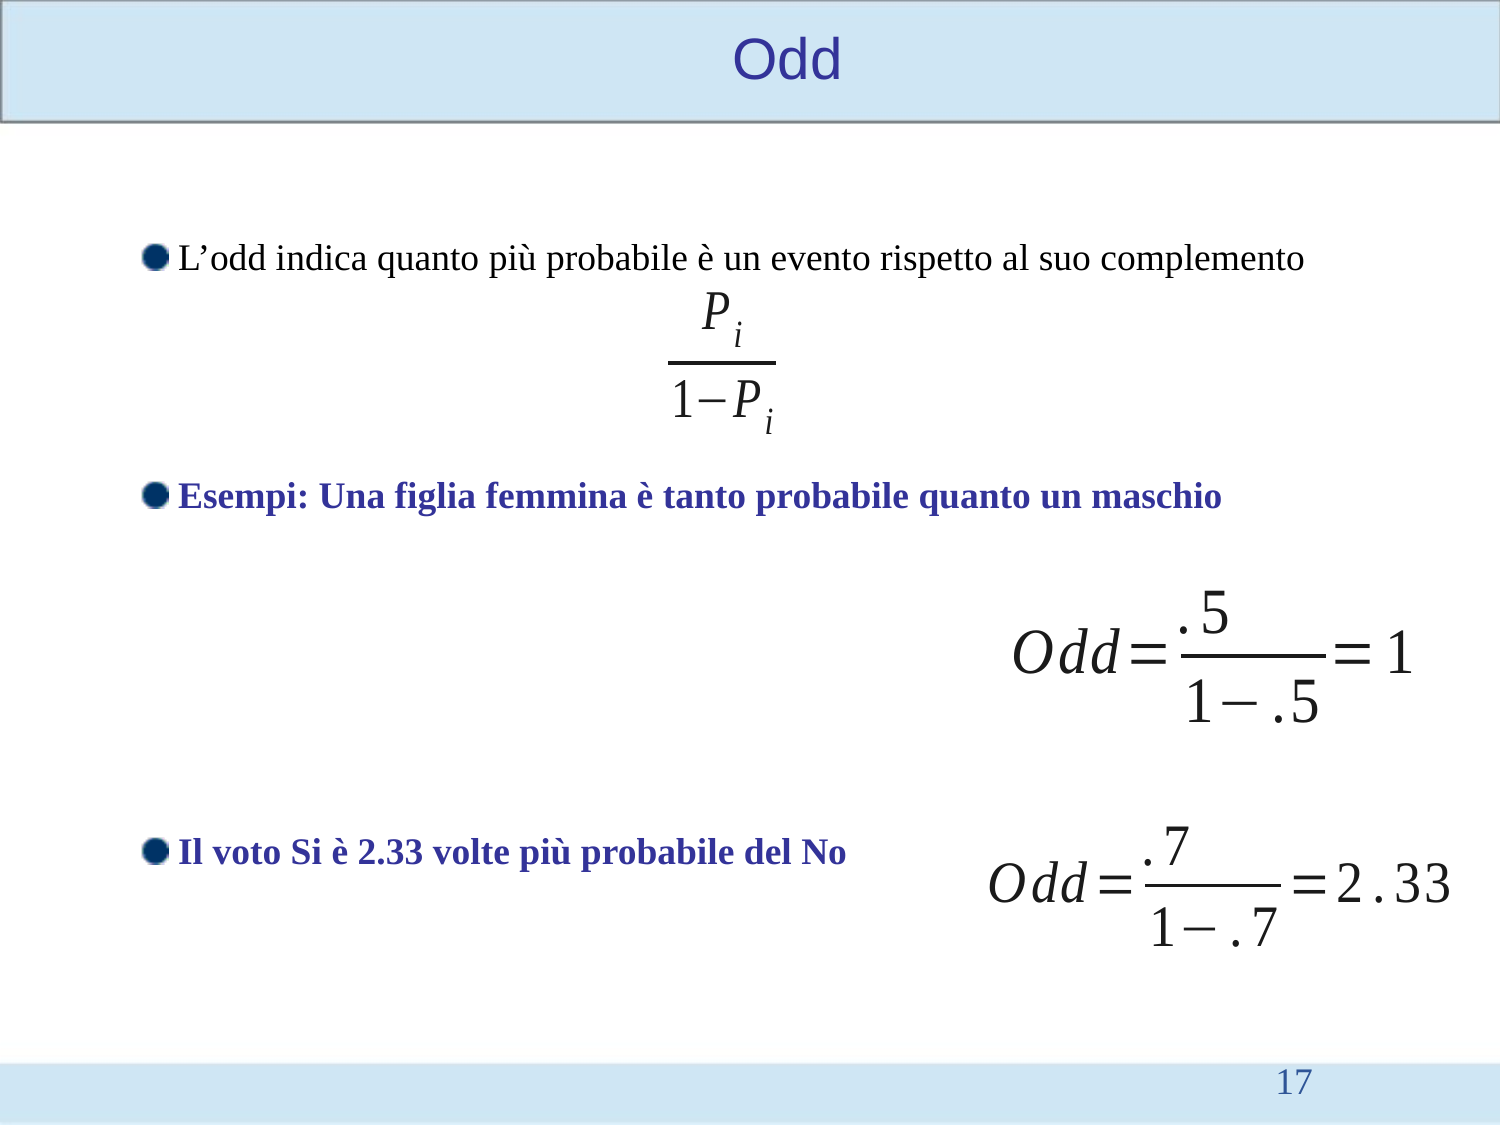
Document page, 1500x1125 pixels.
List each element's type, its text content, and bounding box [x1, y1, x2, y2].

text_box L’odd indica quanto più probabile è un evento rispetto al suo complemento Esempi: Una figlia femmina è tanto probabile quanto un maschio Il voto Si è 2.33 volte più probabile del No [123, 198, 1368, 880]
picture [0, 0, 1500, 1125]
chart [655, 278, 806, 457]
title Odd [113, 0, 1463, 158]
chart [995, 574, 1447, 758]
